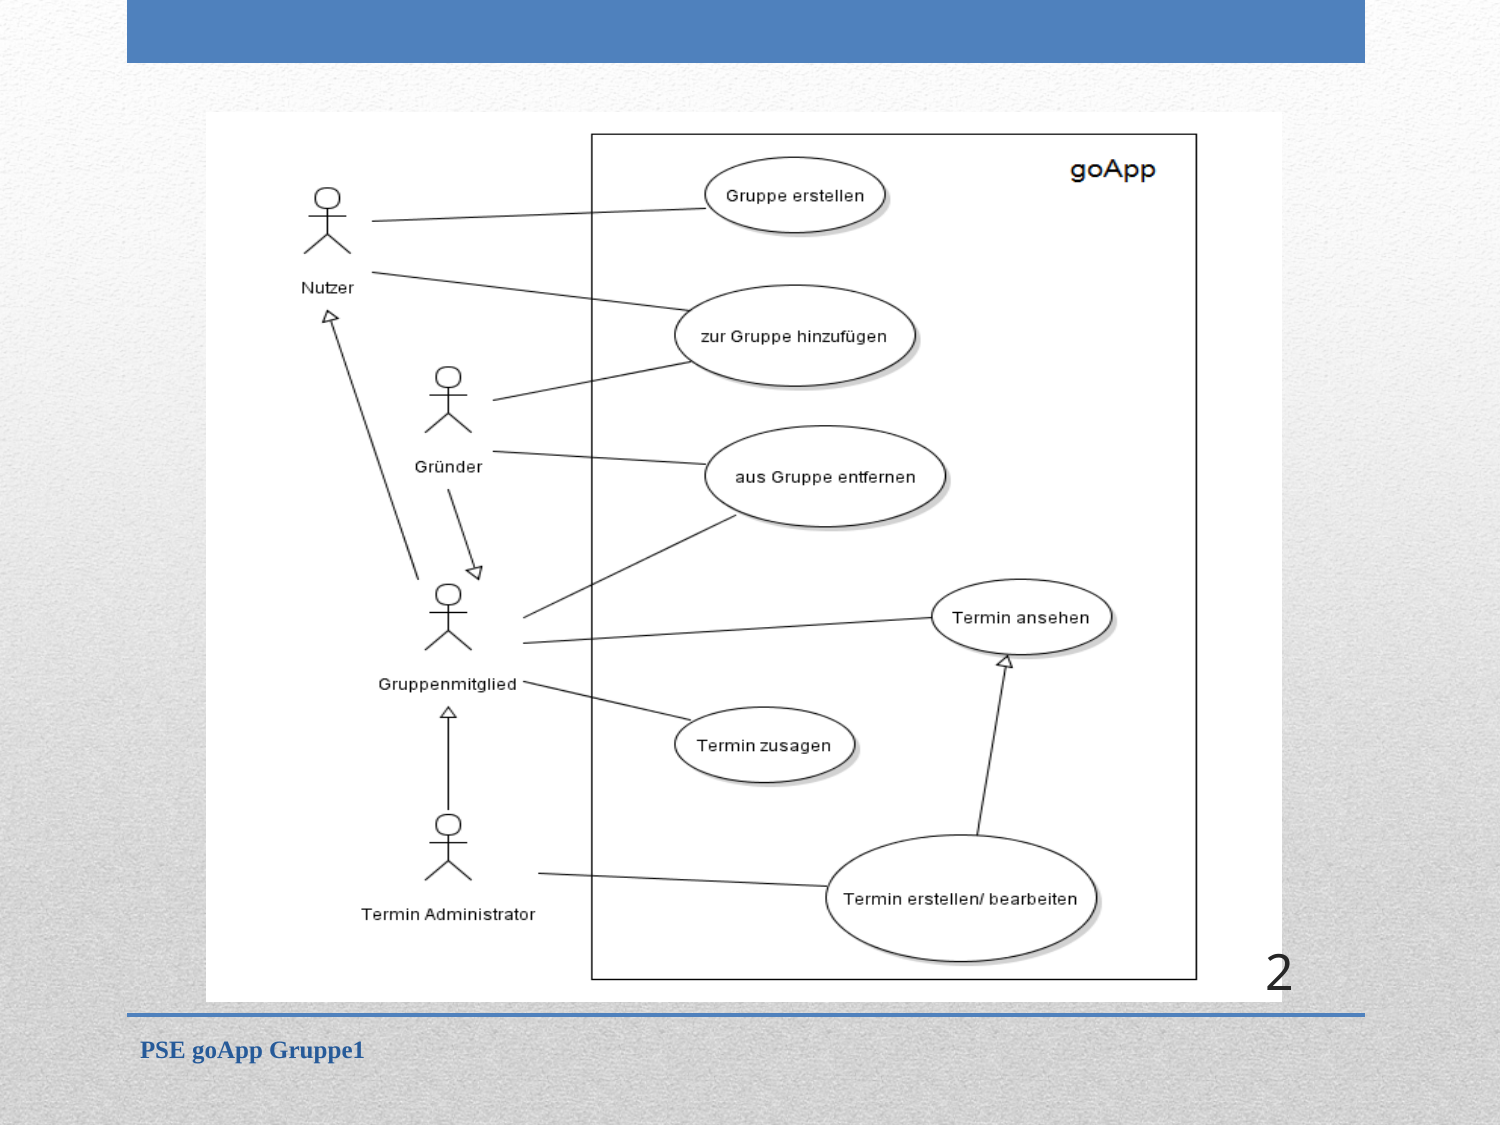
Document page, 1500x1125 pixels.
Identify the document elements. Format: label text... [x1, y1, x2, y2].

text_box PSE goApp Gruppe1 [125, 1018, 925, 1079]
picture [206, 112, 1282, 1002]
text_box [1250, 933, 1376, 993]
